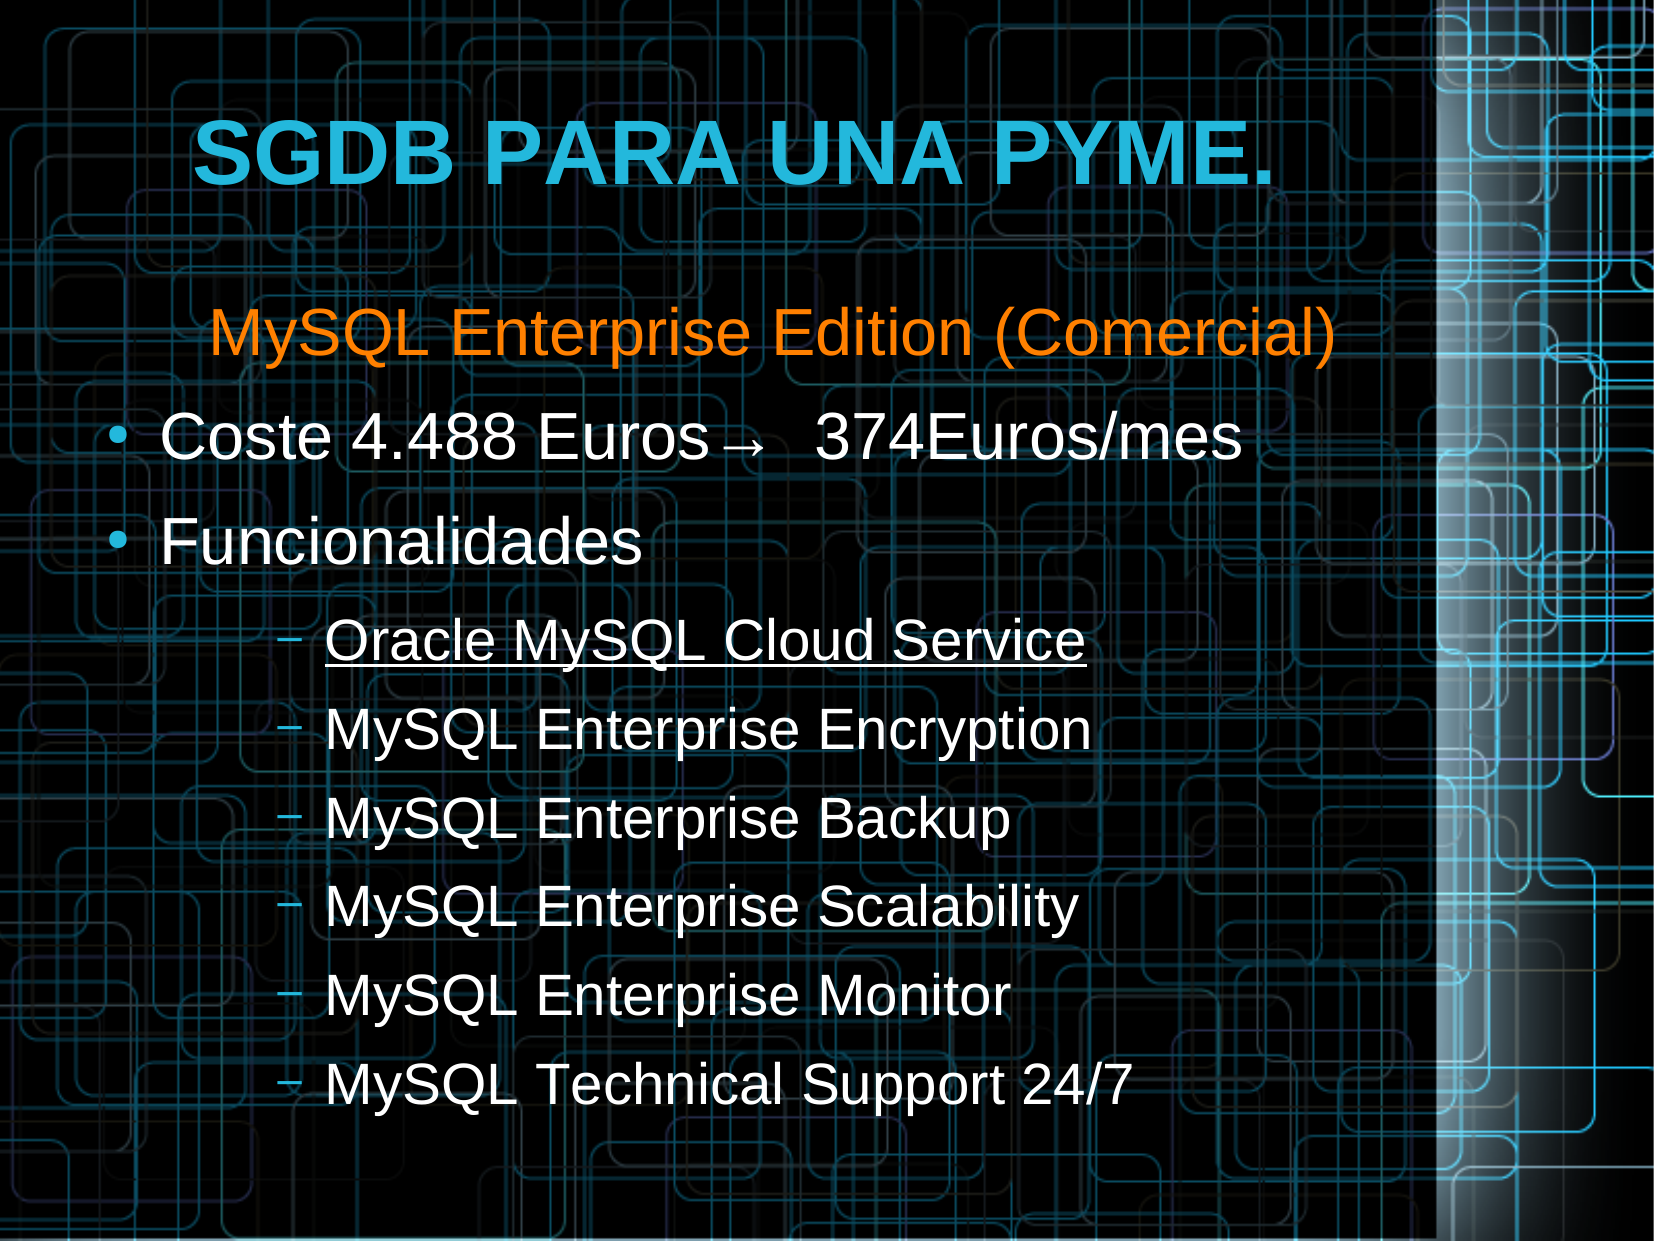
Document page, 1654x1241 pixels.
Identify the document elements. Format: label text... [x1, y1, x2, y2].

picture [0, 0, 1654, 1241]
list MySQL Enterprise Edition (Comercial) Coste 4.488 Euros→ 374Euros/mes Funcionalidades Oracle MySQL Cloud Service MySQL Enterprise Encryption MySQL Enterprise Backup MySQL Enterprise Scalability MySQL Enterprise Monitor MySQL Technical Support 24/7 Optima reputación y pertenece a Oracle líder del sector. [88, 295, 1388, 1241]
title SGDB PARA UNA PYME. [82, 49, 1388, 257]
